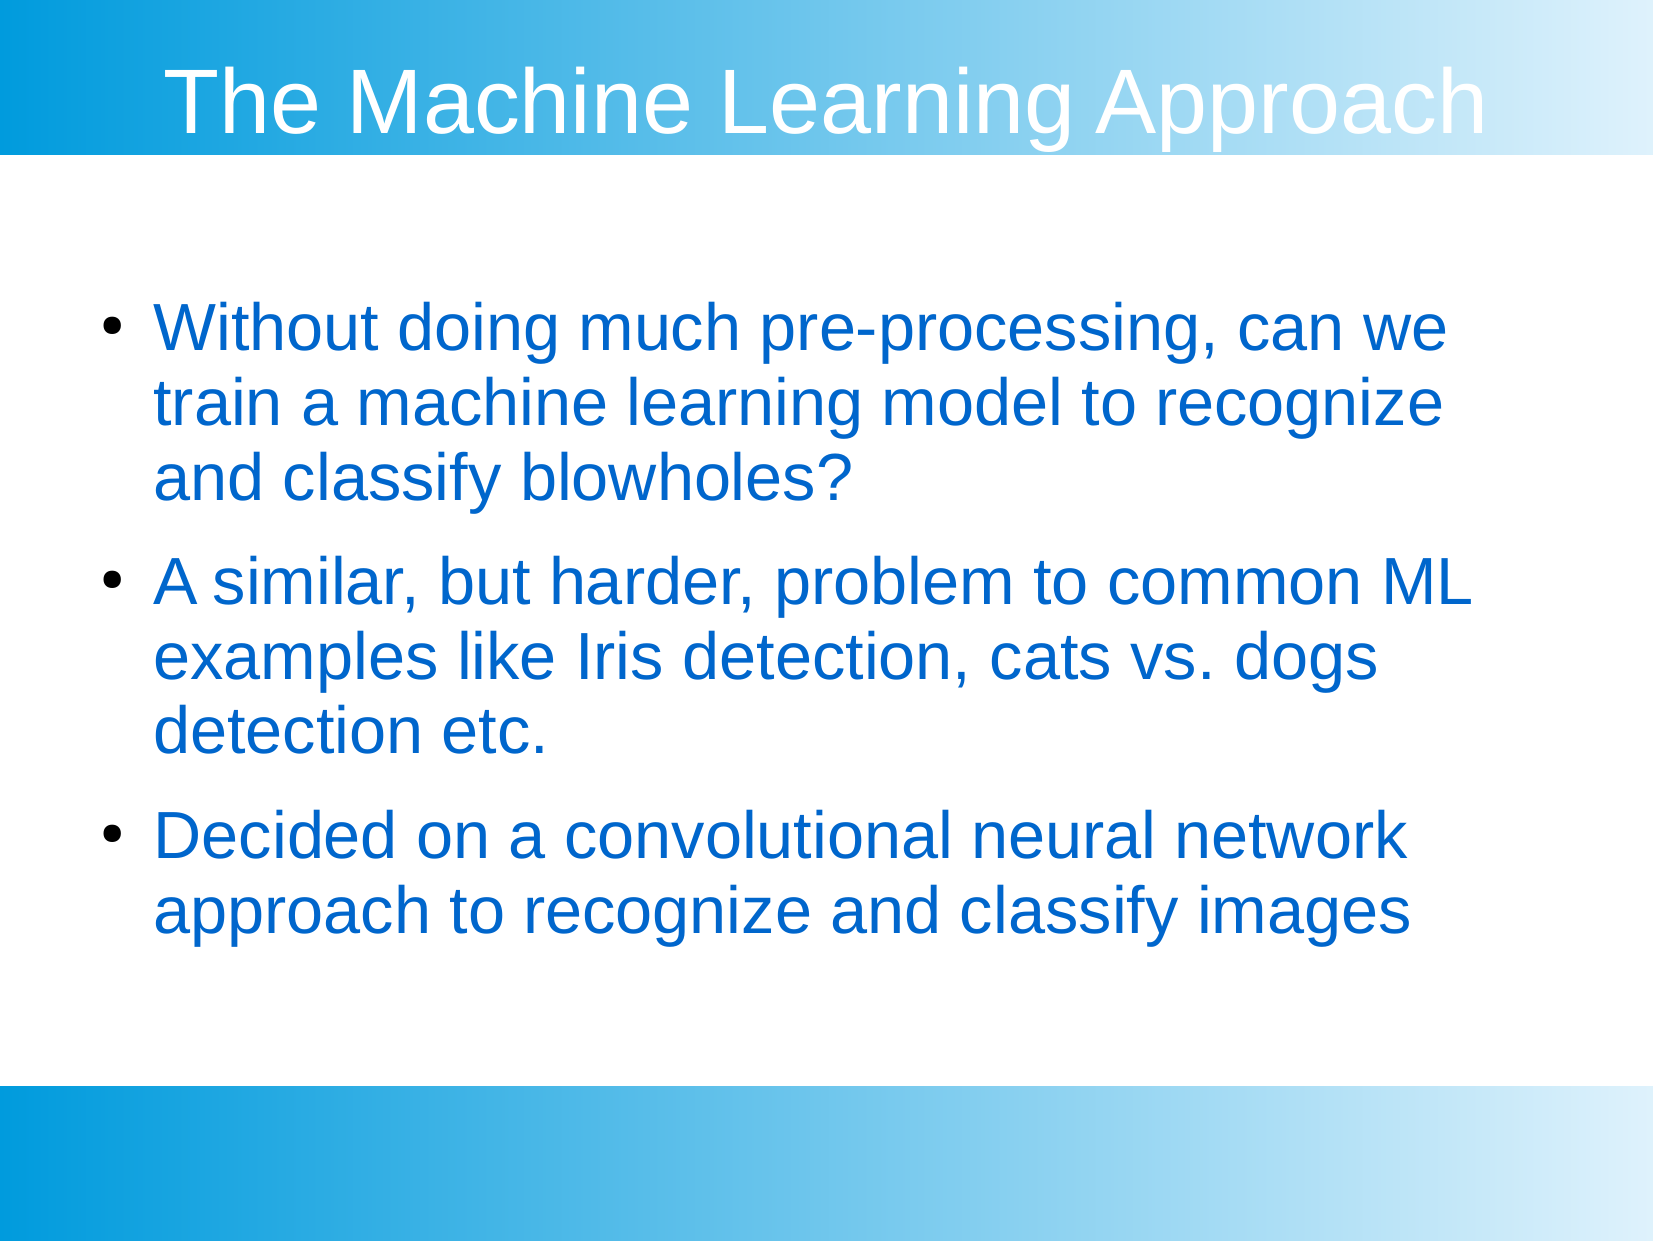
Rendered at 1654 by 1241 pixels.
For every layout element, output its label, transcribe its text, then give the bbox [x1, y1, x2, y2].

list Without doing much pre-processing, can we train a machine learning model to recognize and classify blowholes? A similar, but harder, problem to common ML examples like Iris detection, cats vs. dogs detection etc. Decided on a convolutional neural network approach to recognize and classify images [82, 290, 1571, 1010]
title The Machine Learning Approach [82, 49, 1571, 155]
